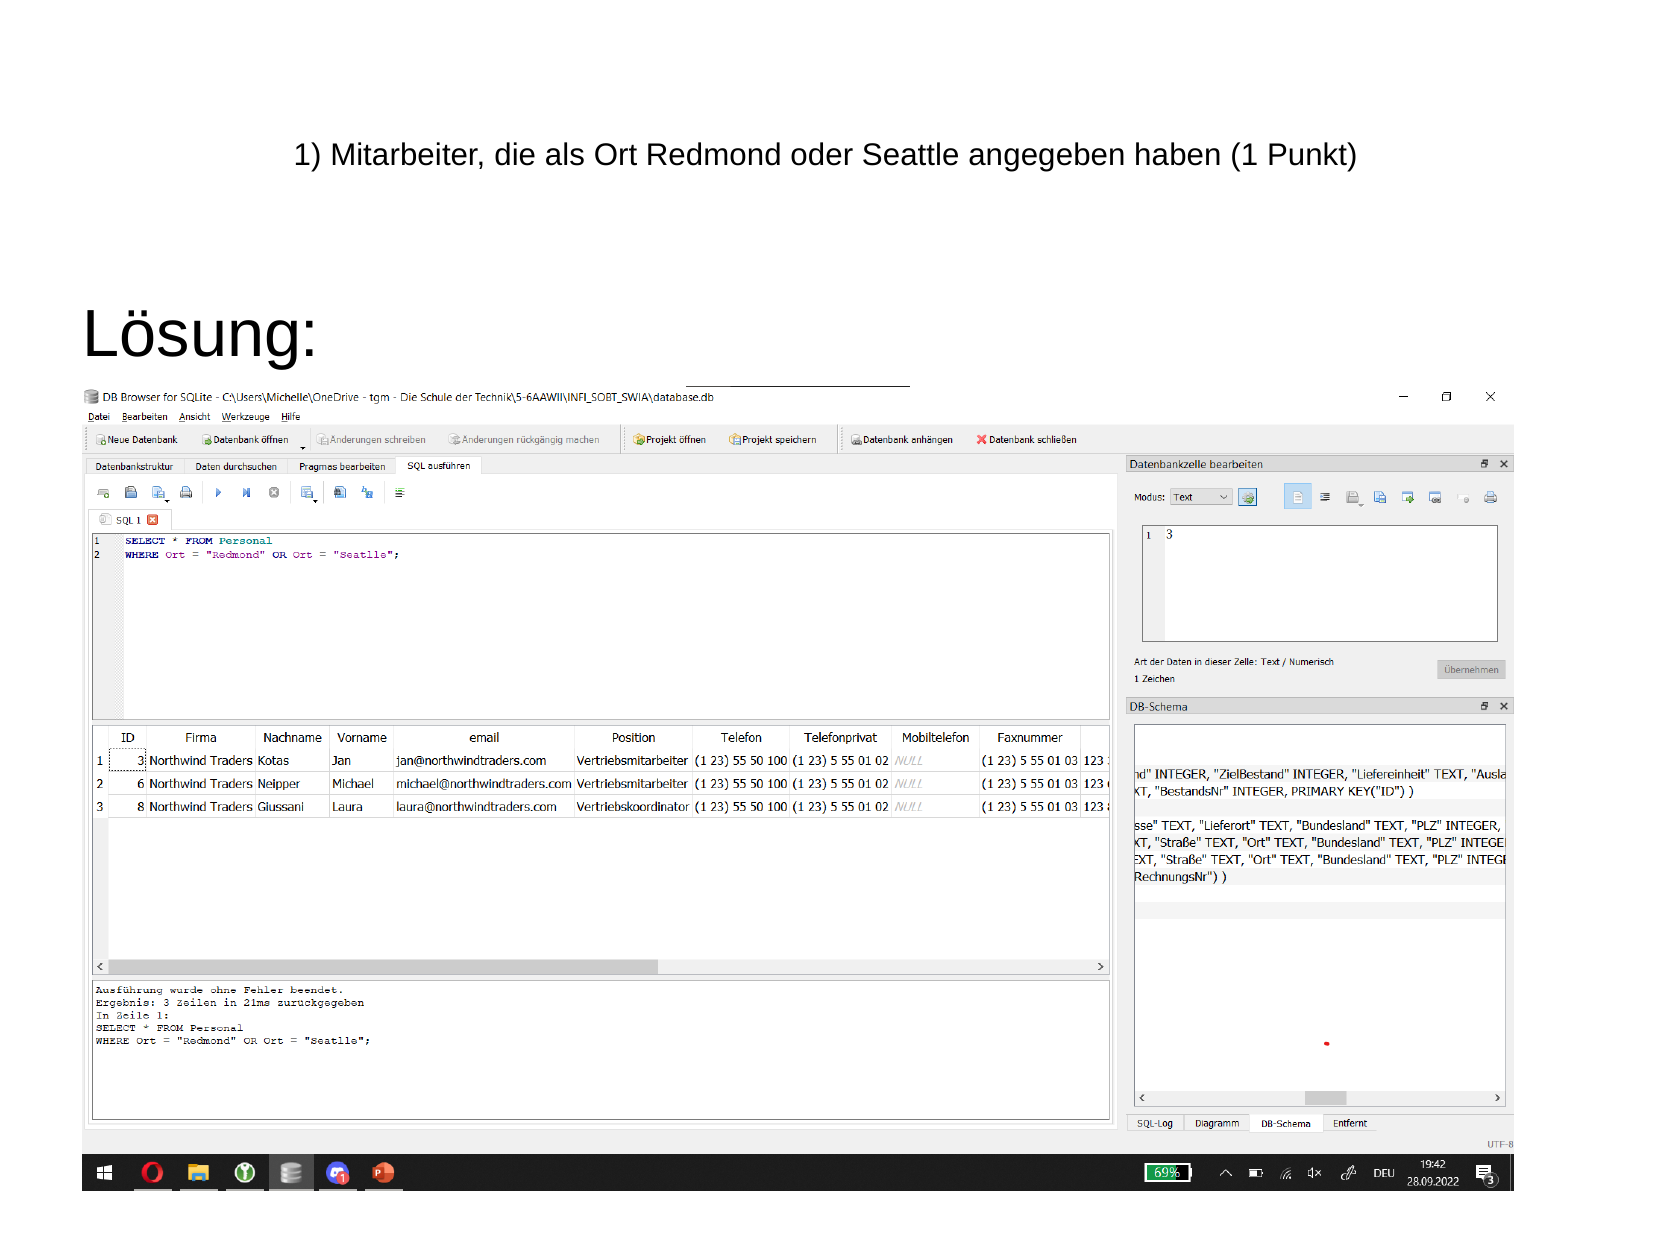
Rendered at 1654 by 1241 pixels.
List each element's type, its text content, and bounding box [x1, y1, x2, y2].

list Lösung: [82, 290, 1571, 1109]
title 1) Mitarbeiter, die als Ort Redmond oder Seattle angegeben haben (1 Punkt) [82, 49, 1571, 257]
picture [82, 386, 1514, 1191]
